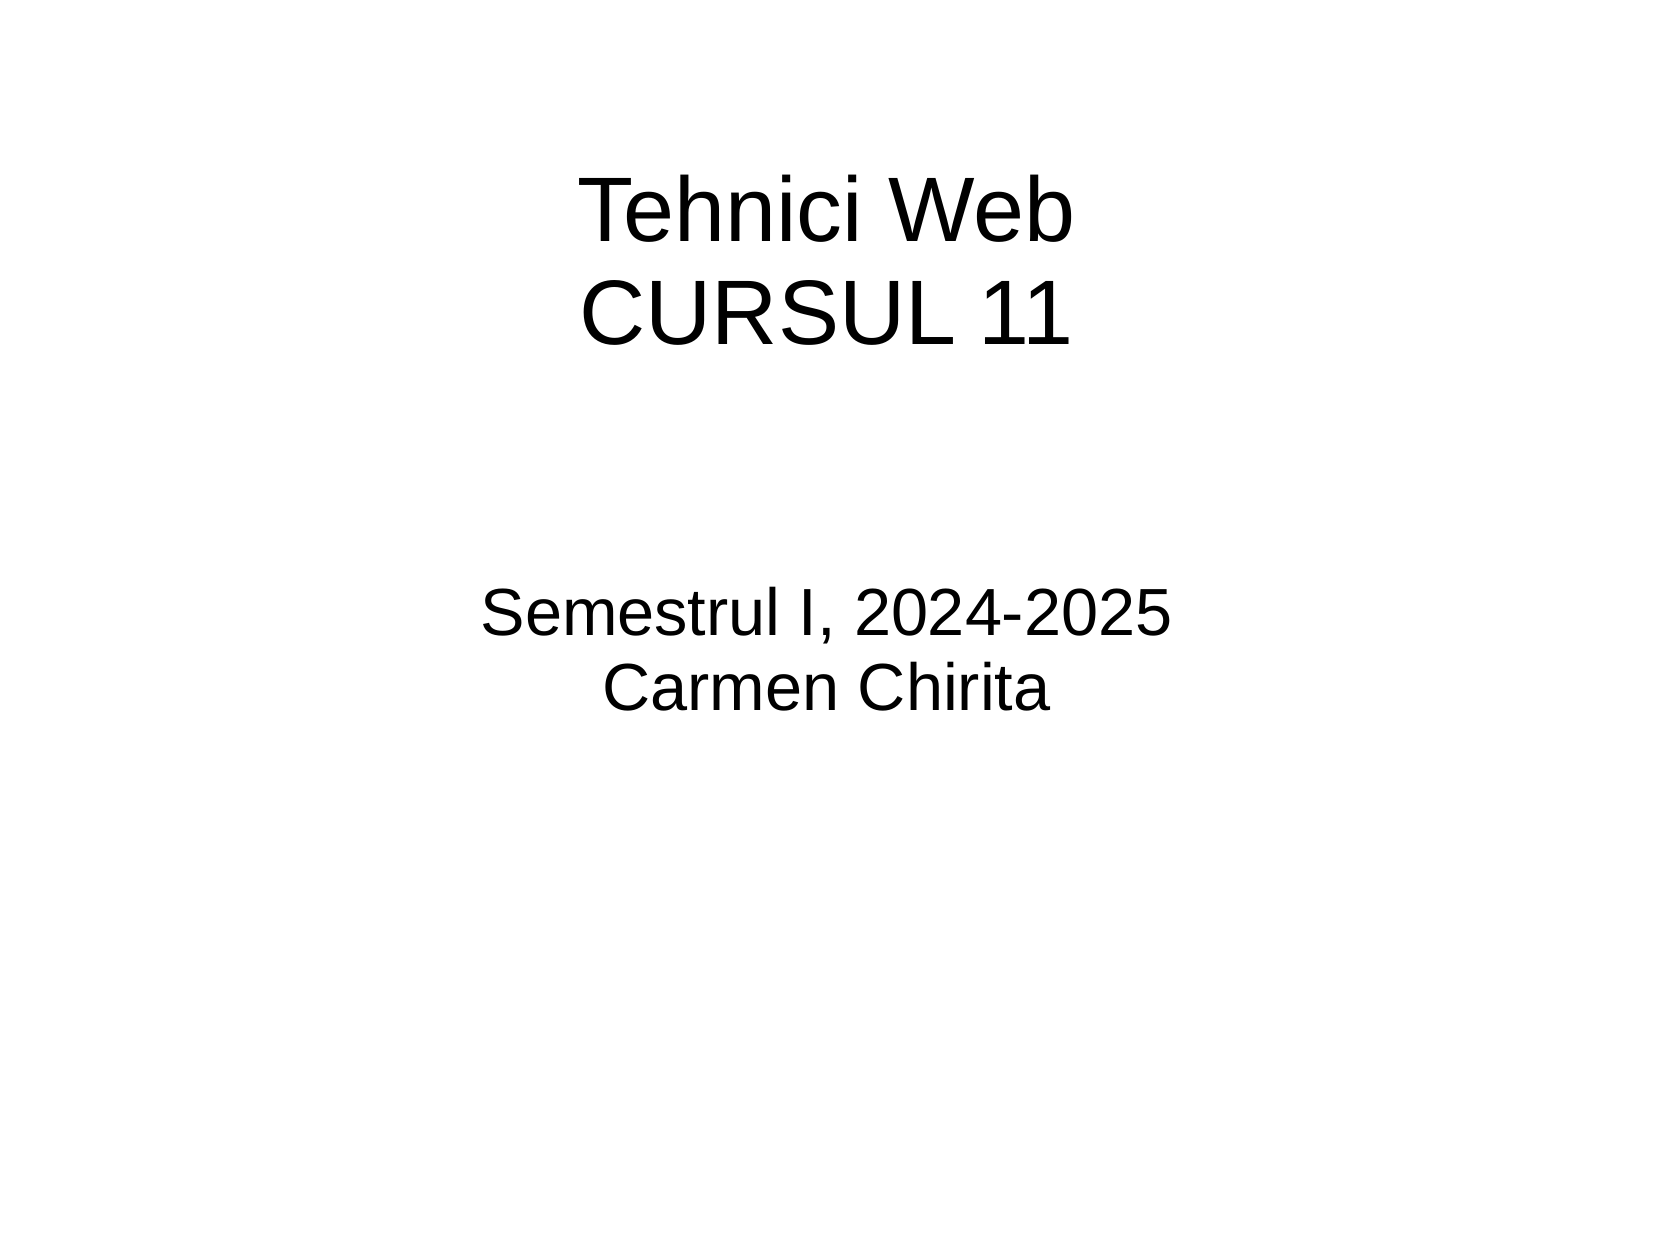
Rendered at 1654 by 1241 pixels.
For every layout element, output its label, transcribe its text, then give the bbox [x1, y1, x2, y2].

text_box [813, 603, 844, 674]
subtitle Semestrul I, 2024-2025 Carmen Chirita [82, 290, 1571, 1010]
title Tehnici Web CURSUL 11 [82, 158, 1571, 290]
